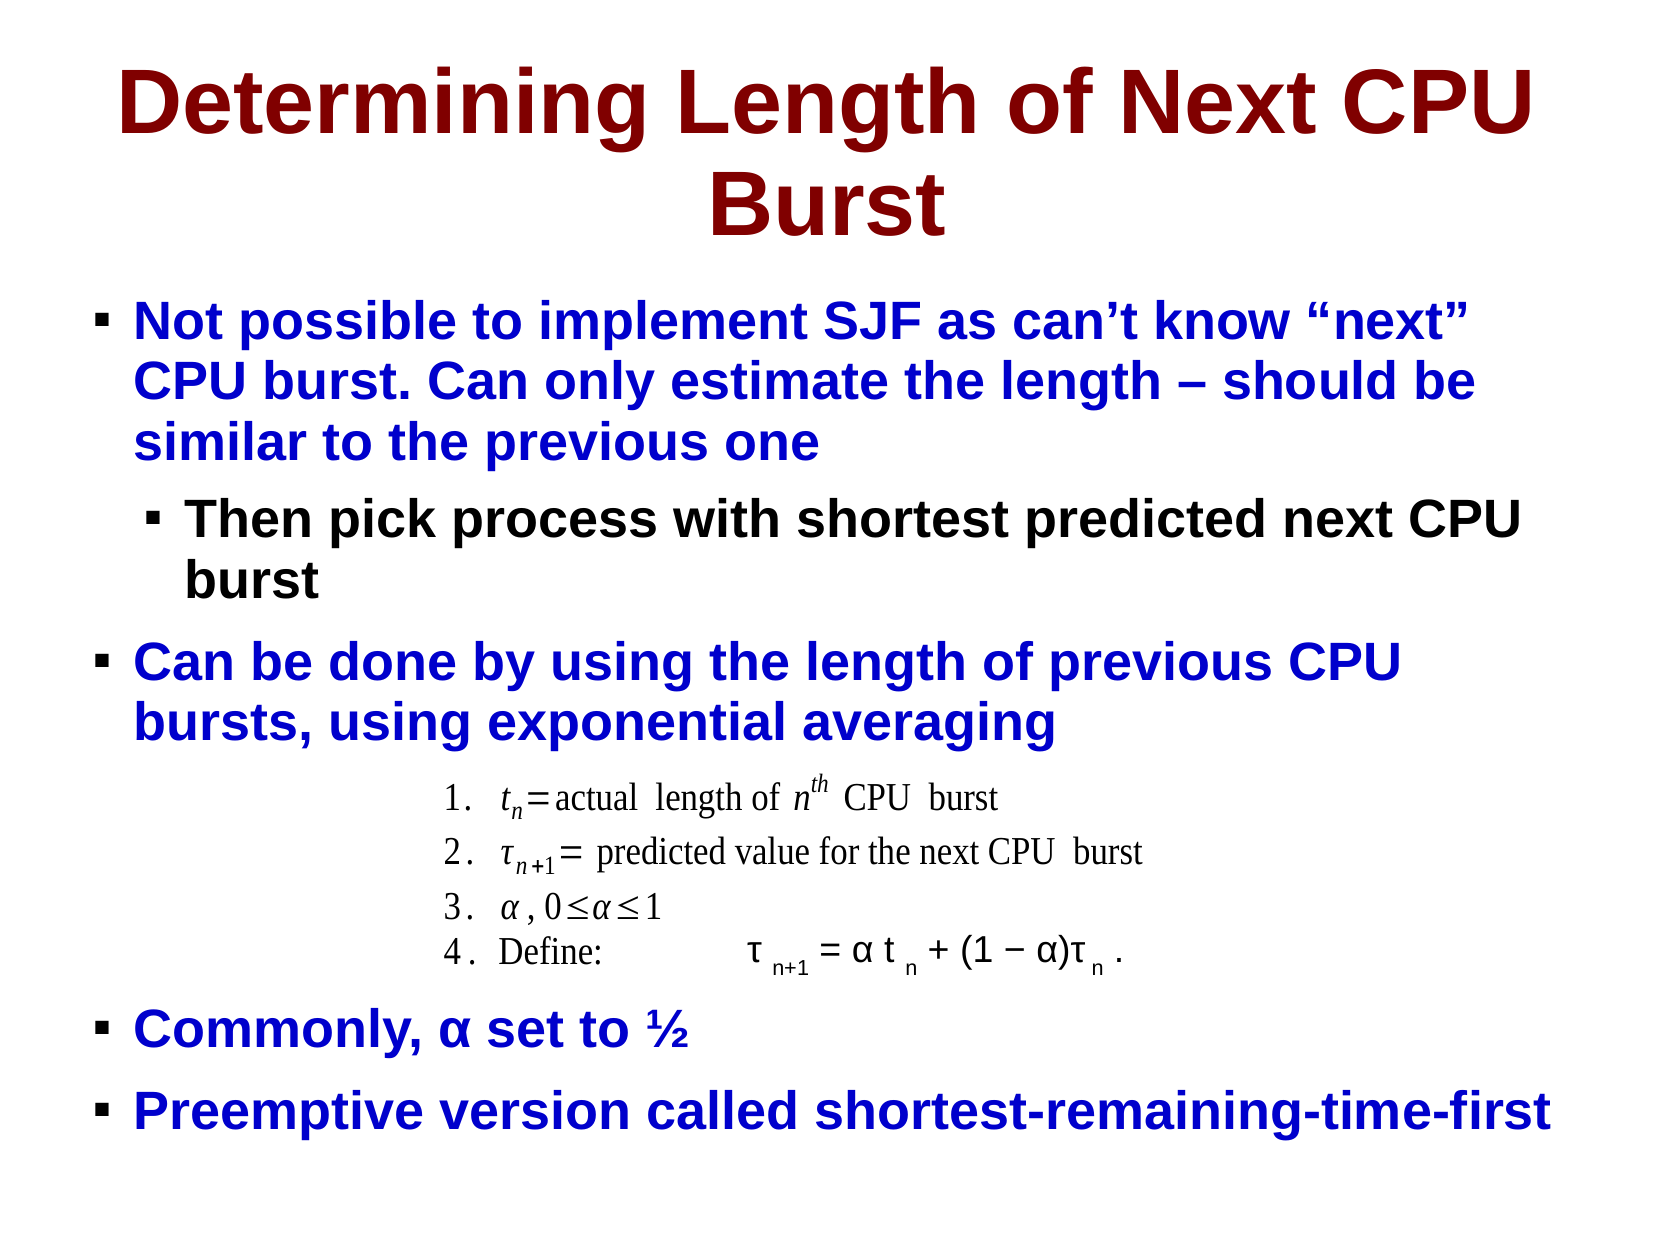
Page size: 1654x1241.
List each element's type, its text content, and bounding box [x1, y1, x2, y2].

list Not possible to implement SJF as can’t know “next” CPU burst. Can only estimate the length – should be similar to the previous one Then pick process with shortest predicted next CPU burst Can be done by using the length of previous CPU bursts, using exponential averaging Commonly, α set to ½ Preemptive version called shortest-remaining-time-first [82, 290, 1571, 1146]
chart [435, 767, 1162, 974]
text_box τ n+1 = α t n + (1 − α)τ n . [732, 921, 1189, 988]
title Determining Length of Next CPU Burst [82, 49, 1571, 257]
